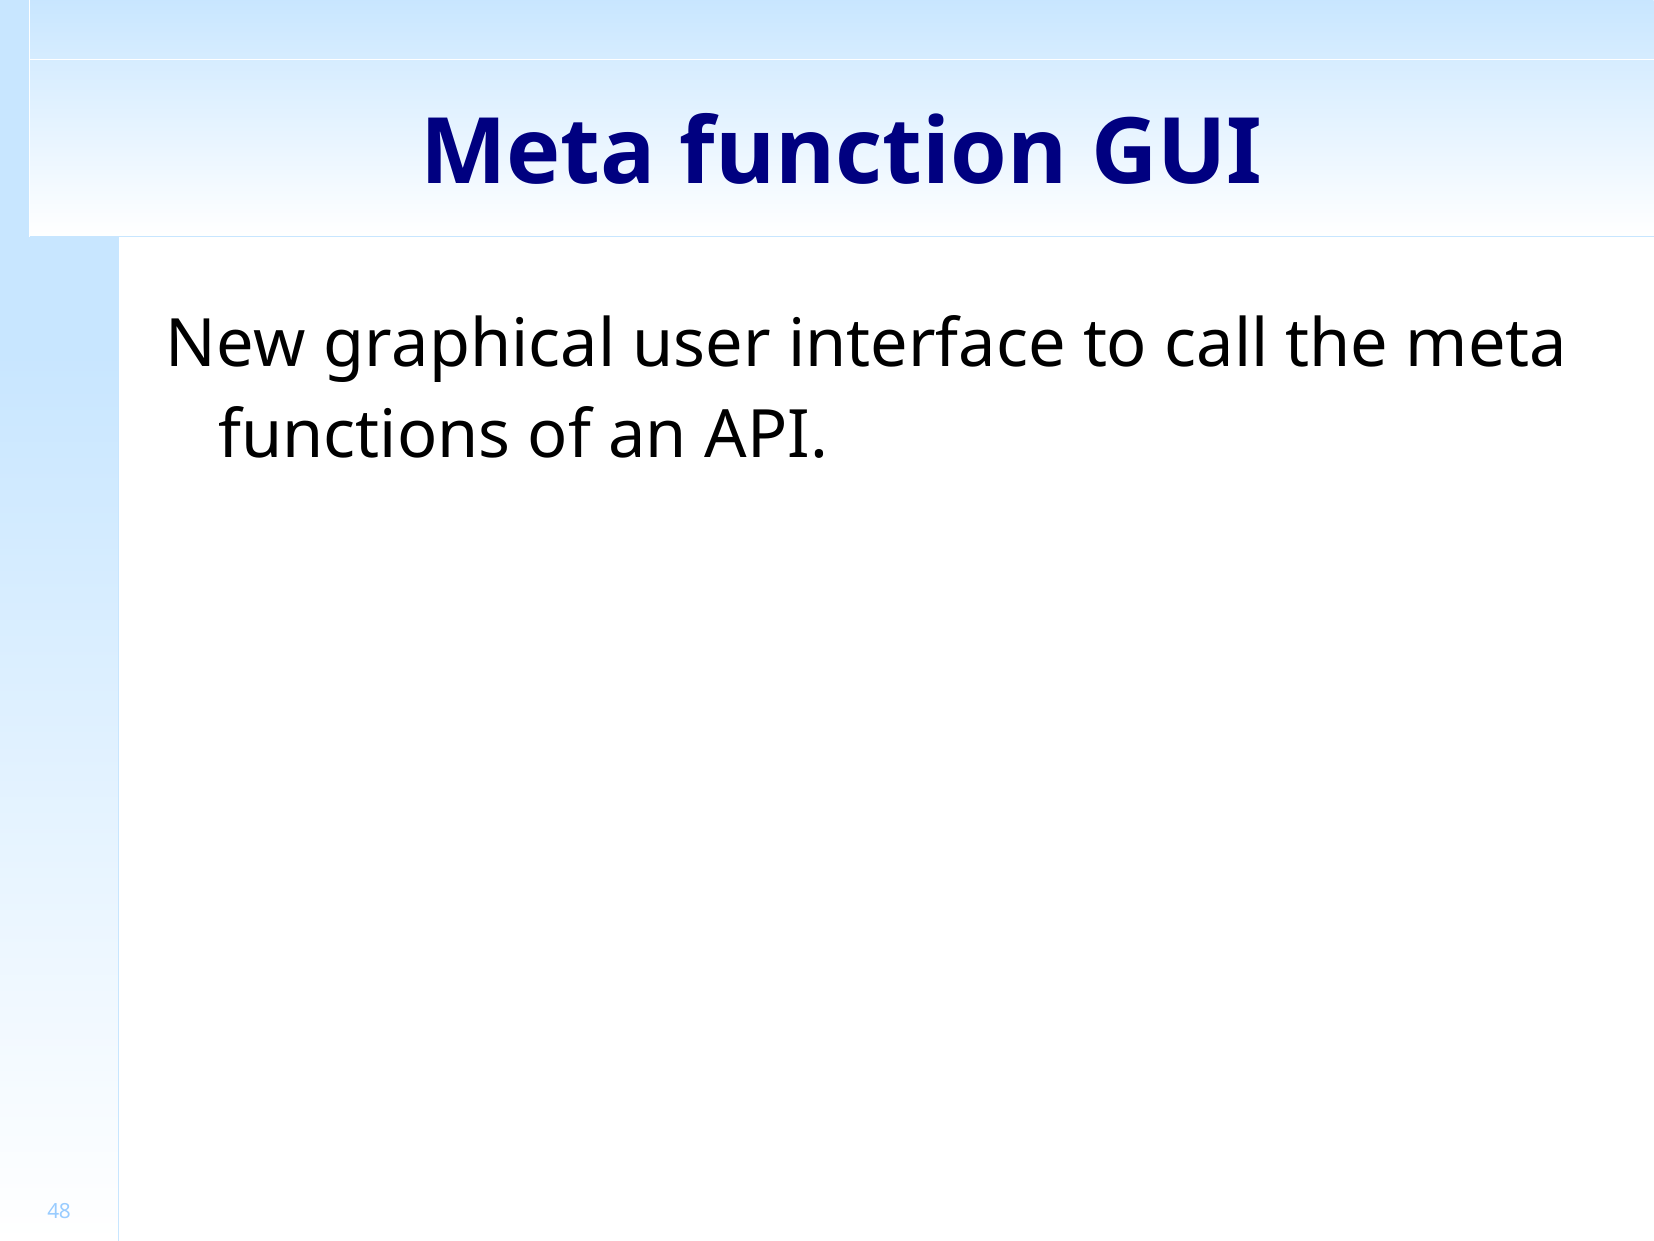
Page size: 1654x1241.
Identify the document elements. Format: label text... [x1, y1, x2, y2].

title Meta function GUI [29, 59, 1654, 237]
list New graphical user interface to call the meta functions of an API. [147, 295, 1625, 1182]
